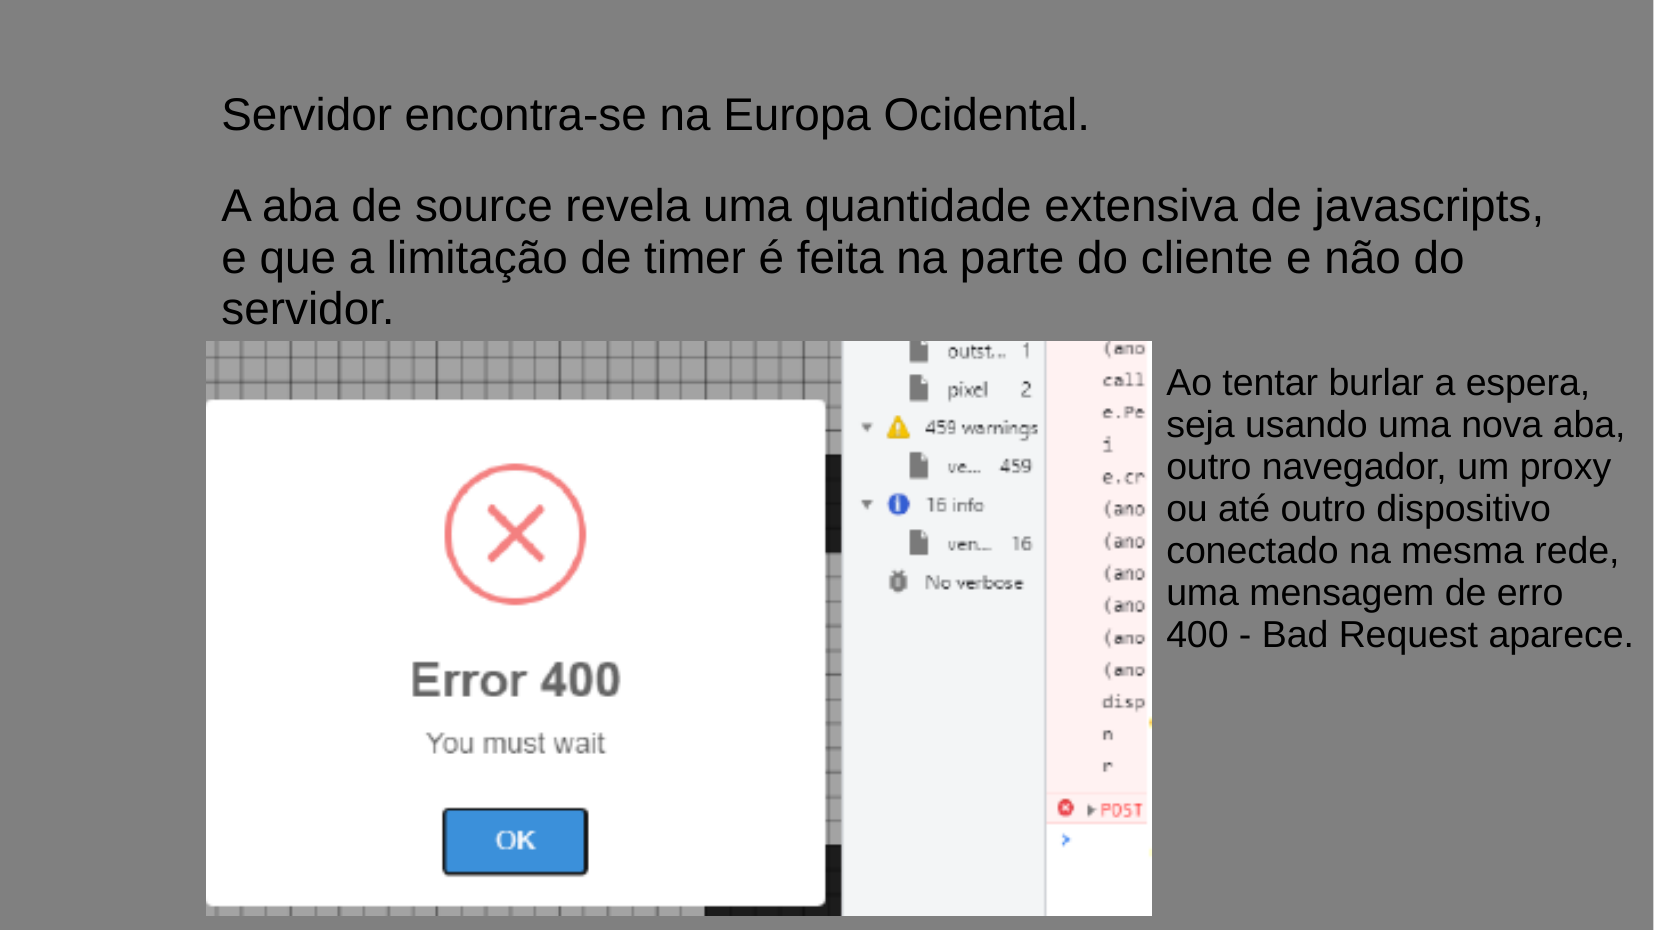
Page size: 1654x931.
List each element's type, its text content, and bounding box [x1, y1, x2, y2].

text_box Servidor encontra-se na Europa Ocidental. [206, 81, 1119, 148]
picture [206, 342, 1152, 916]
text_box A aba de source revela uma quantidade extensiva de javascripts, e que a limitação de timer é feita na parte do cliente e não do servidor. [206, 173, 1563, 342]
text_box Ao tentar burlar a espera, seja usando uma nova aba, outro navegador, um proxy ou até outro dispositivo conectado na mesma rede, uma mensagem de erro 400 - Bad Request aparece. [1151, 354, 1650, 664]
